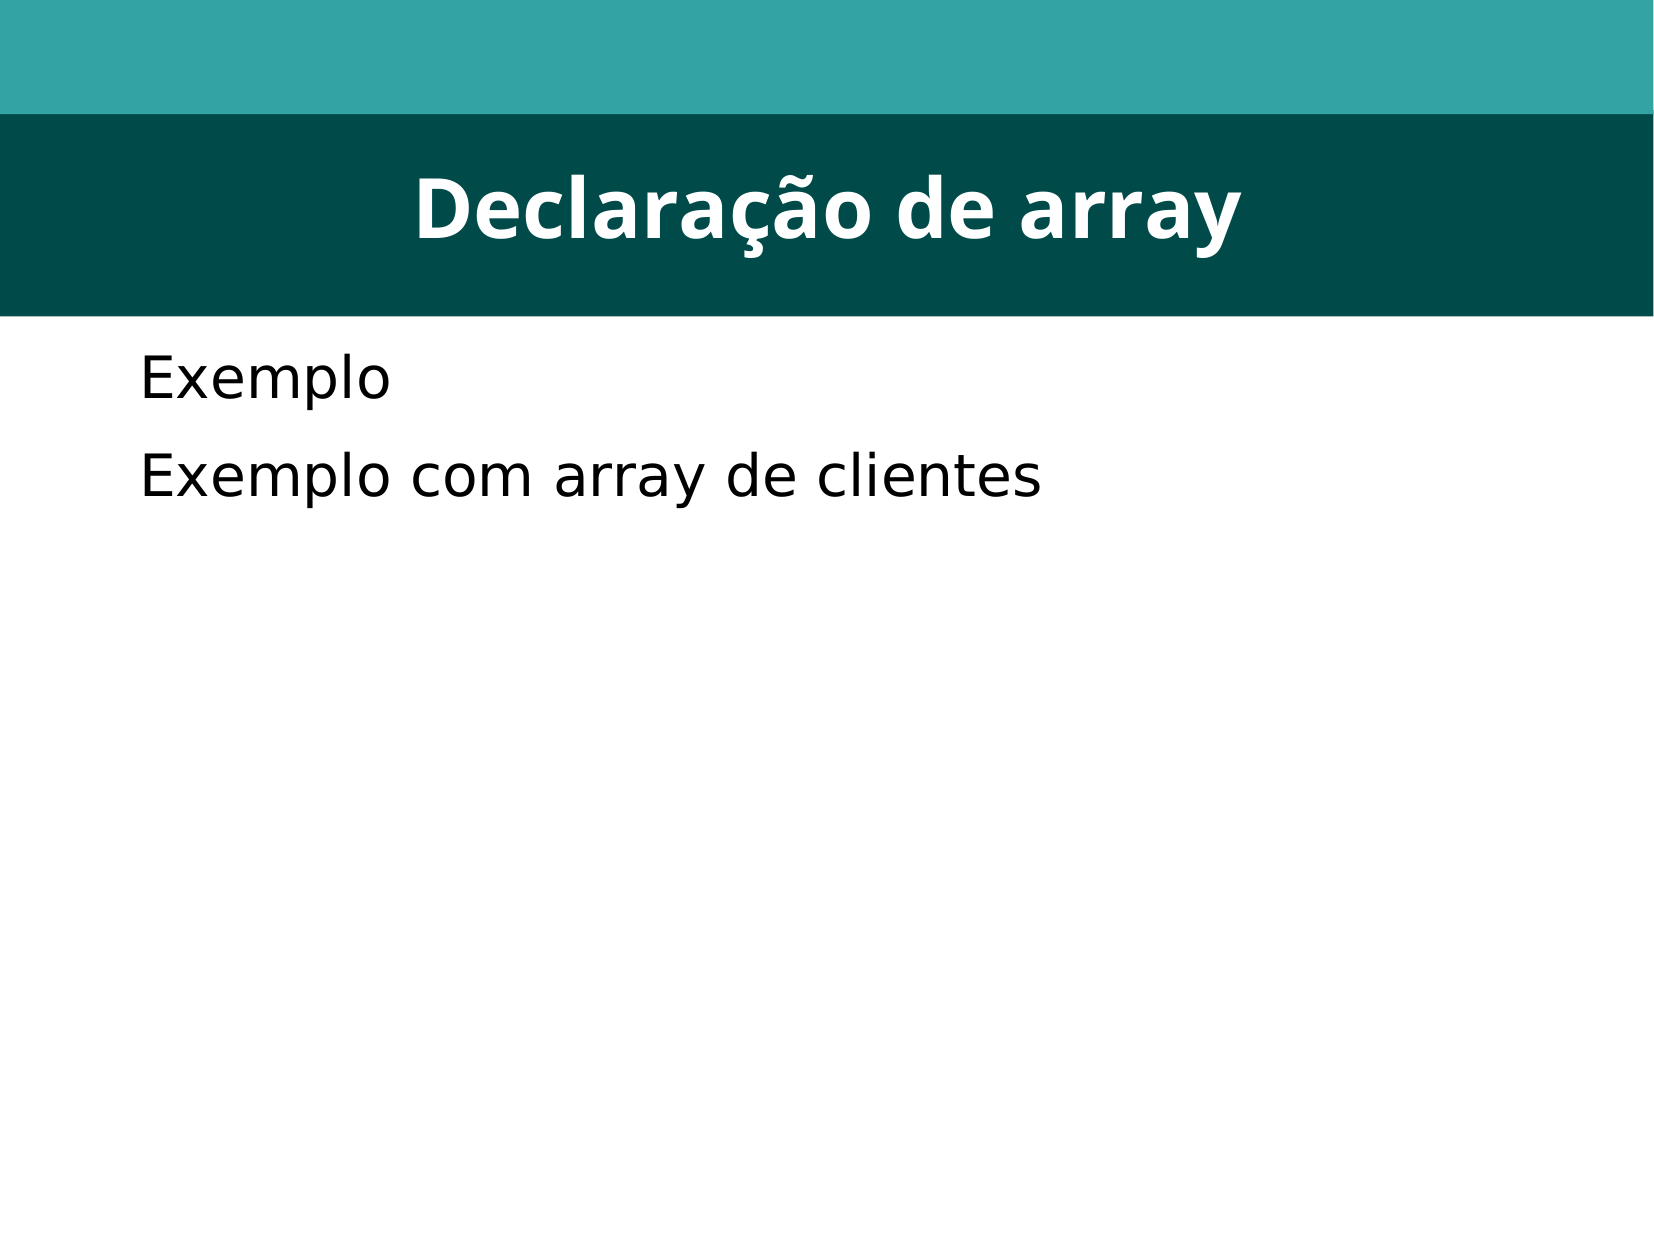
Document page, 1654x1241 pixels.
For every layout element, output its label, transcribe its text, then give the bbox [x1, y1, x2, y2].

list Exemplo Exemplo com array de clientes [121, 344, 1534, 1127]
title Declaração de array [121, 102, 1534, 311]
